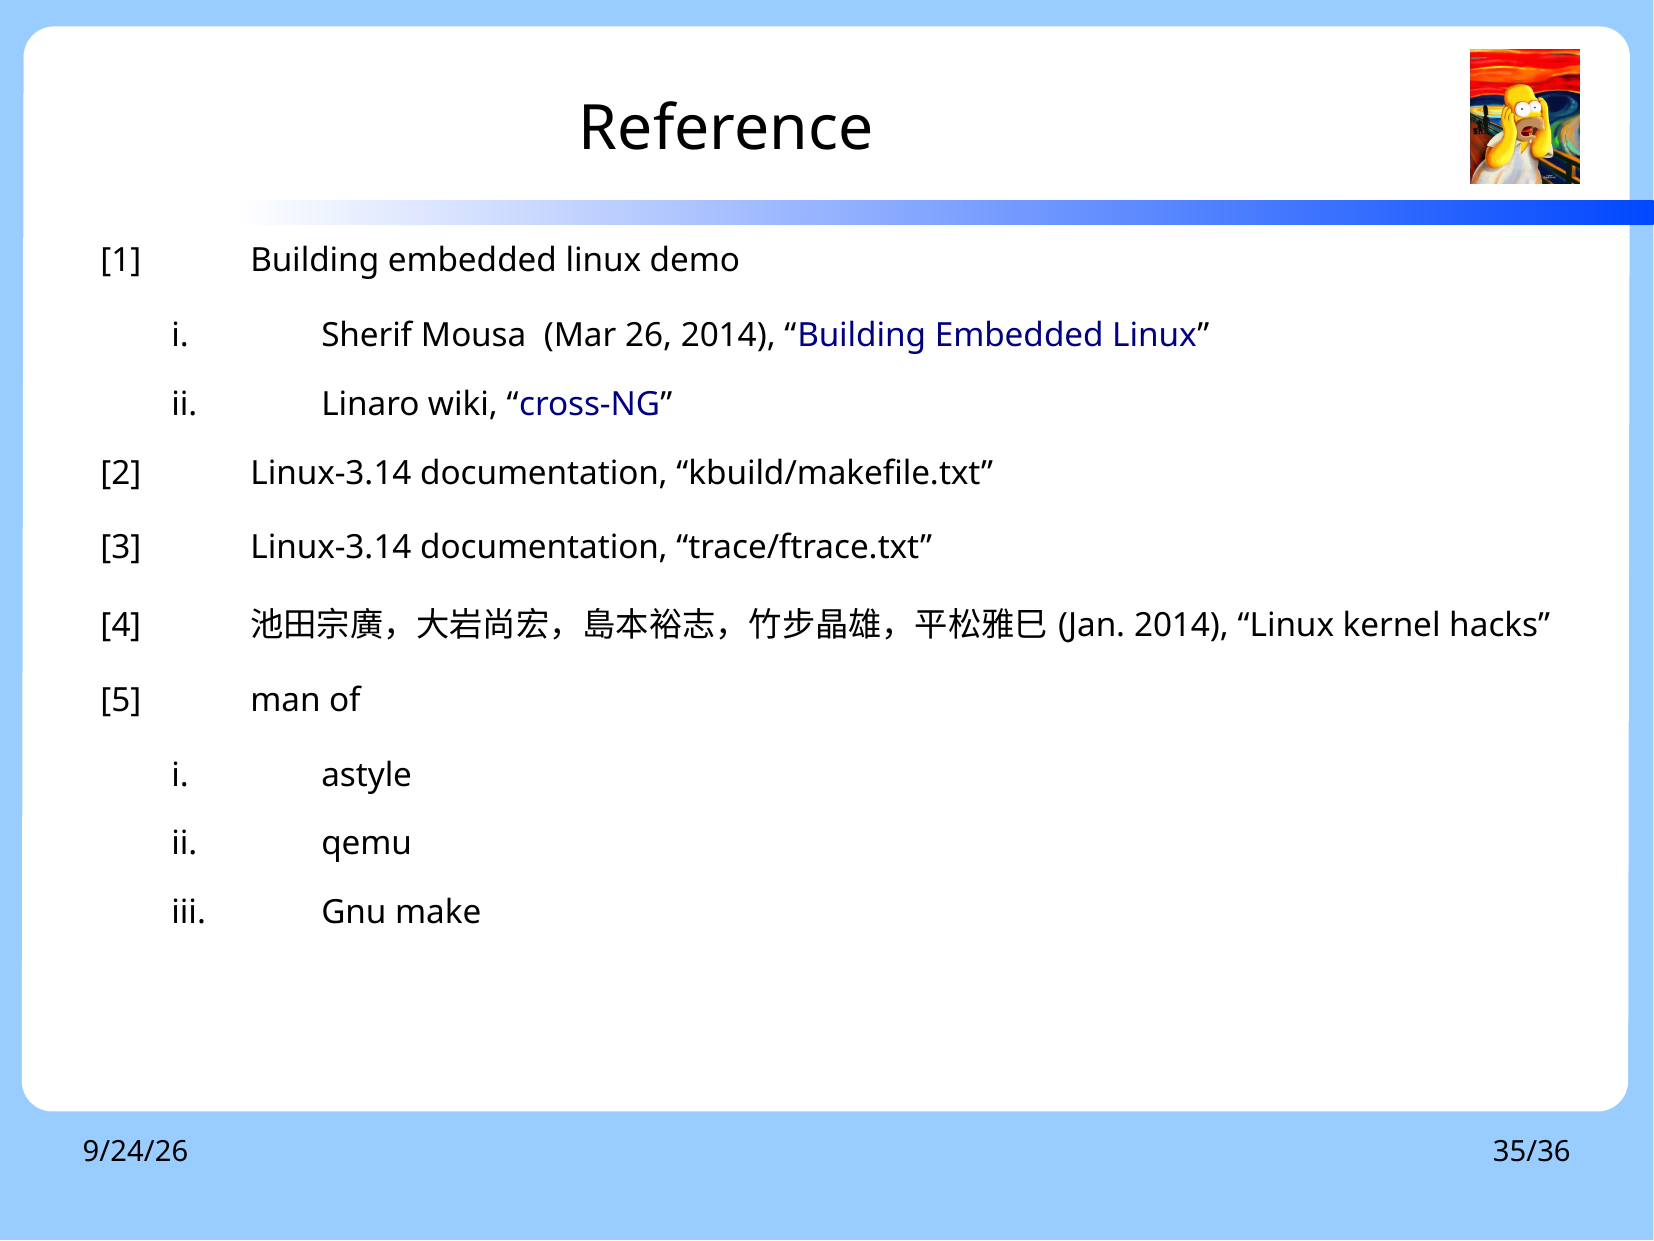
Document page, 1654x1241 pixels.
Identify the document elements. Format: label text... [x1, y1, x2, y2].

title Reference [82, 49, 1371, 201]
list Building embedded linux demo Sherif Mousa (Mar 26, 2014), “Building Embedded Linux” Linaro wiki, “cross-NG” Linux-3.14 documentation, “kbuild/makefile.txt” Linux-3.14 documentation, “trace/ftrace.txt” 池田宗廣，大岩尚宏，島本裕志，竹步晶雄，平松雅巳(Jan. 2014), “Linux kernel hacks” man of astyle qemu Gnu make [82, 236, 1571, 1055]
picture [1470, 49, 1580, 184]
